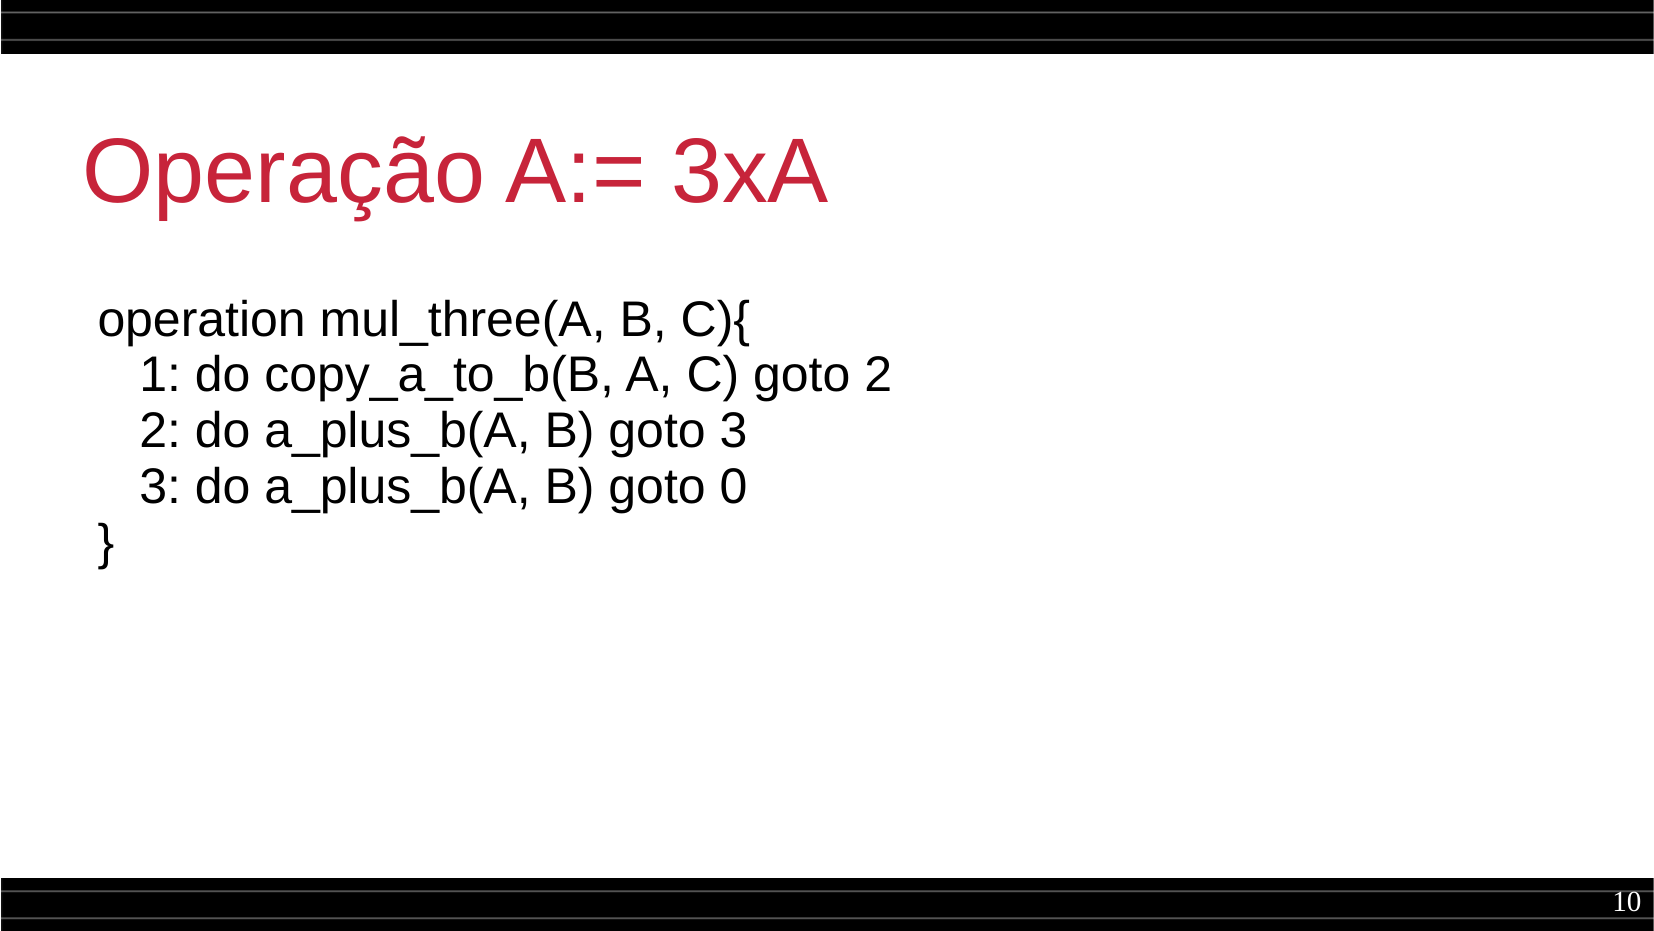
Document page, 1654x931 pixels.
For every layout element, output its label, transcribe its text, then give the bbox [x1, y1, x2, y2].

picture [1, 878, 1654, 931]
picture [1, 0, 1654, 54]
text_box operation mul_three(A, B, C){ 1: do copy_a_to_b(B, A, C) goto 2 2: do a_plus_b(A, B) goto 3 3: do a_plus_b(A, B) goto 0 } [82, 283, 1063, 578]
title Operação A:= 3xA [82, 92, 1571, 248]
